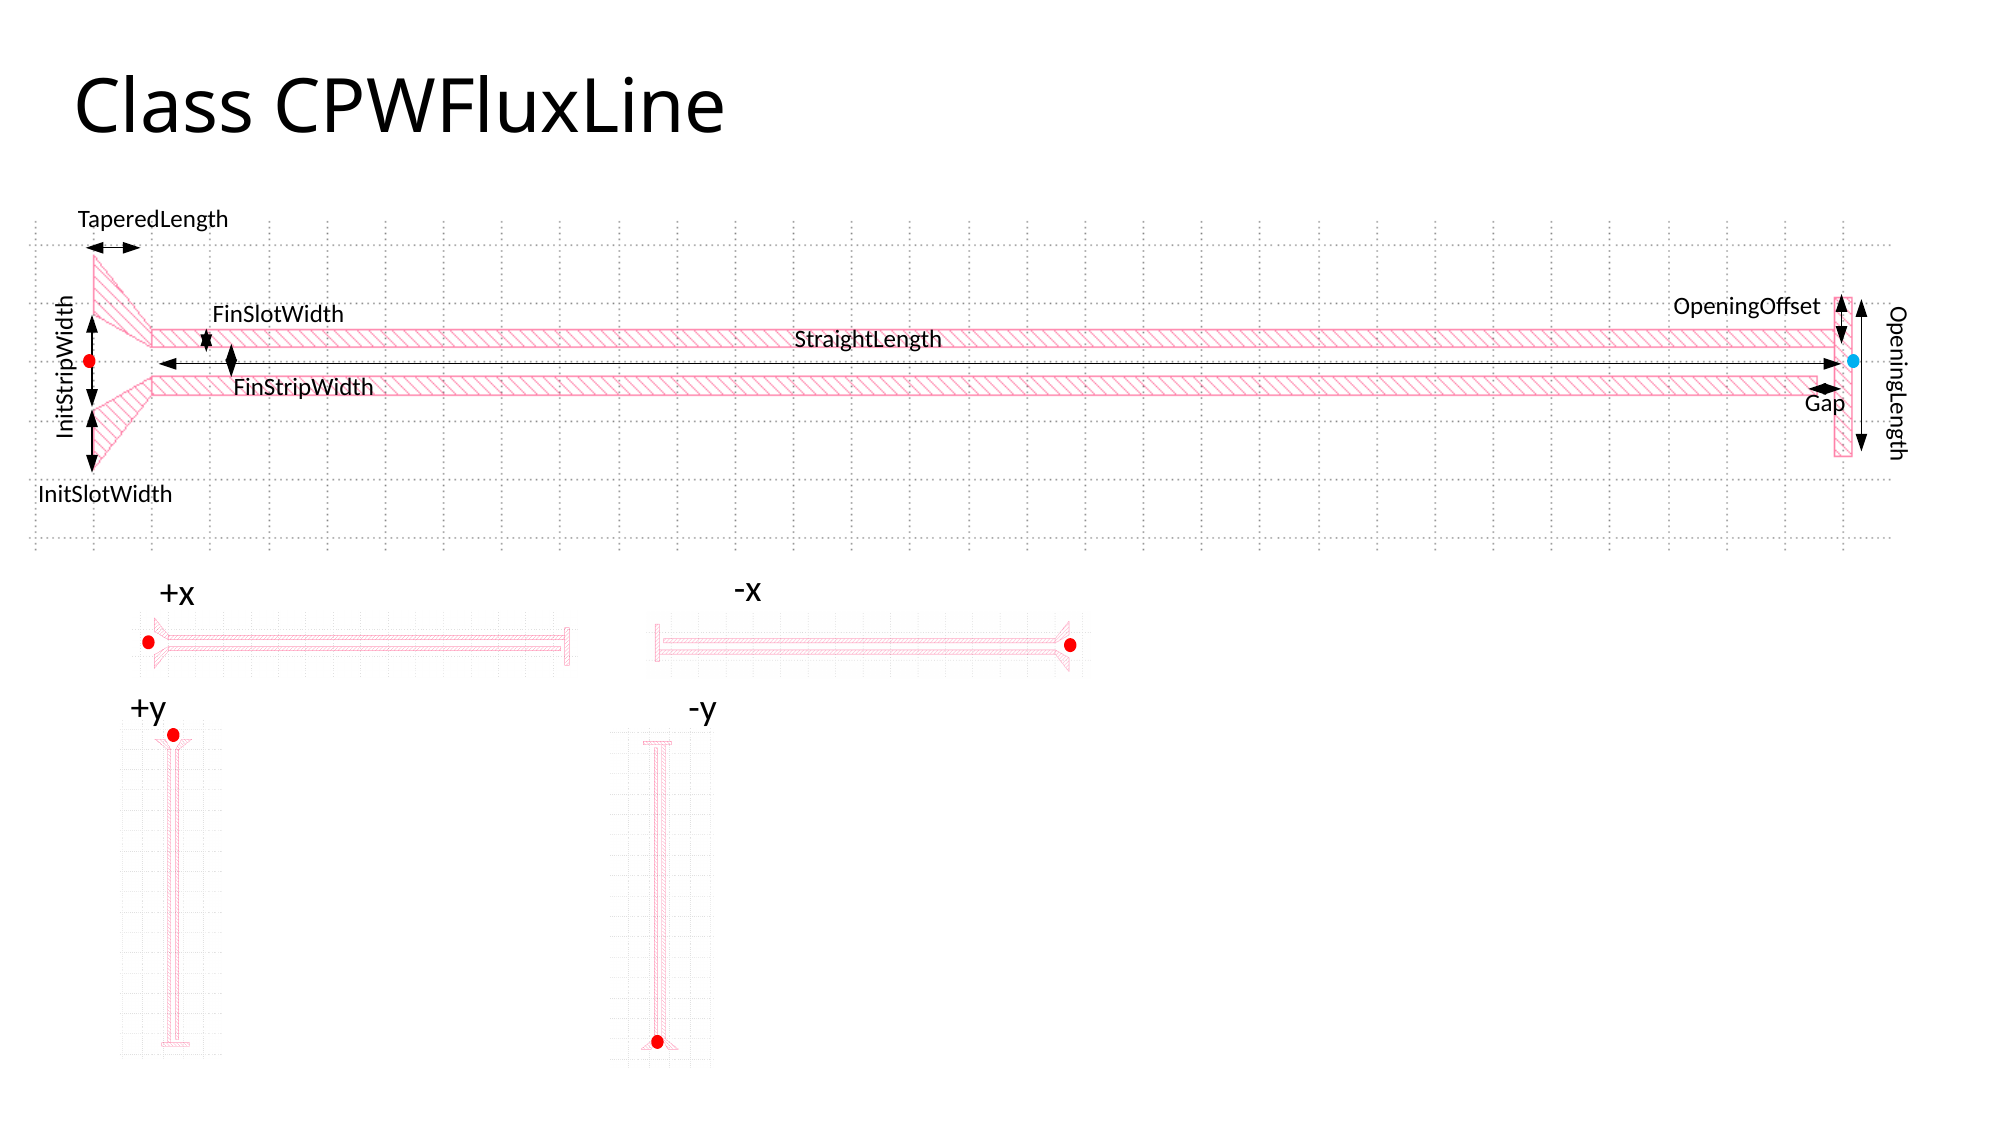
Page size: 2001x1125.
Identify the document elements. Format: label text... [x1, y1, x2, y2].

picture [86, 428, 91, 454]
picture [646, 611, 1091, 679]
text_box +y [115, 675, 213, 737]
text_box +x [144, 560, 242, 610]
picture [25, 217, 1895, 552]
text_box [1847, 354, 1860, 368]
text_box [1064, 638, 1077, 653]
text_box OpeningLength [1877, 291, 1924, 478]
picture [86, 333, 91, 354]
text_box FinSlotWidth [197, 289, 361, 336]
text_box [142, 635, 155, 650]
text_box -y [673, 679, 771, 737]
text_box [83, 354, 96, 368]
text_box Gap [1789, 379, 1862, 425]
text_box [651, 1035, 664, 1049]
picture [132, 610, 578, 678]
text_box [167, 728, 180, 742]
text_box StraightLength [779, 314, 959, 361]
text_box InitStripWidth [40, 280, 86, 455]
title Class CPWFluxLine [58, 0, 1784, 217]
text_box OpeningOffset [1658, 281, 1838, 328]
text_box InitSlotWidth [23, 470, 189, 516]
text_box -x [718, 556, 816, 611]
text_box TaperedLength [63, 195, 245, 241]
picture [119, 720, 222, 1059]
text_box FinStripWidth [218, 362, 390, 409]
picture [86, 368, 91, 389]
picture [104, 241, 122, 247]
picture [610, 728, 714, 1068]
